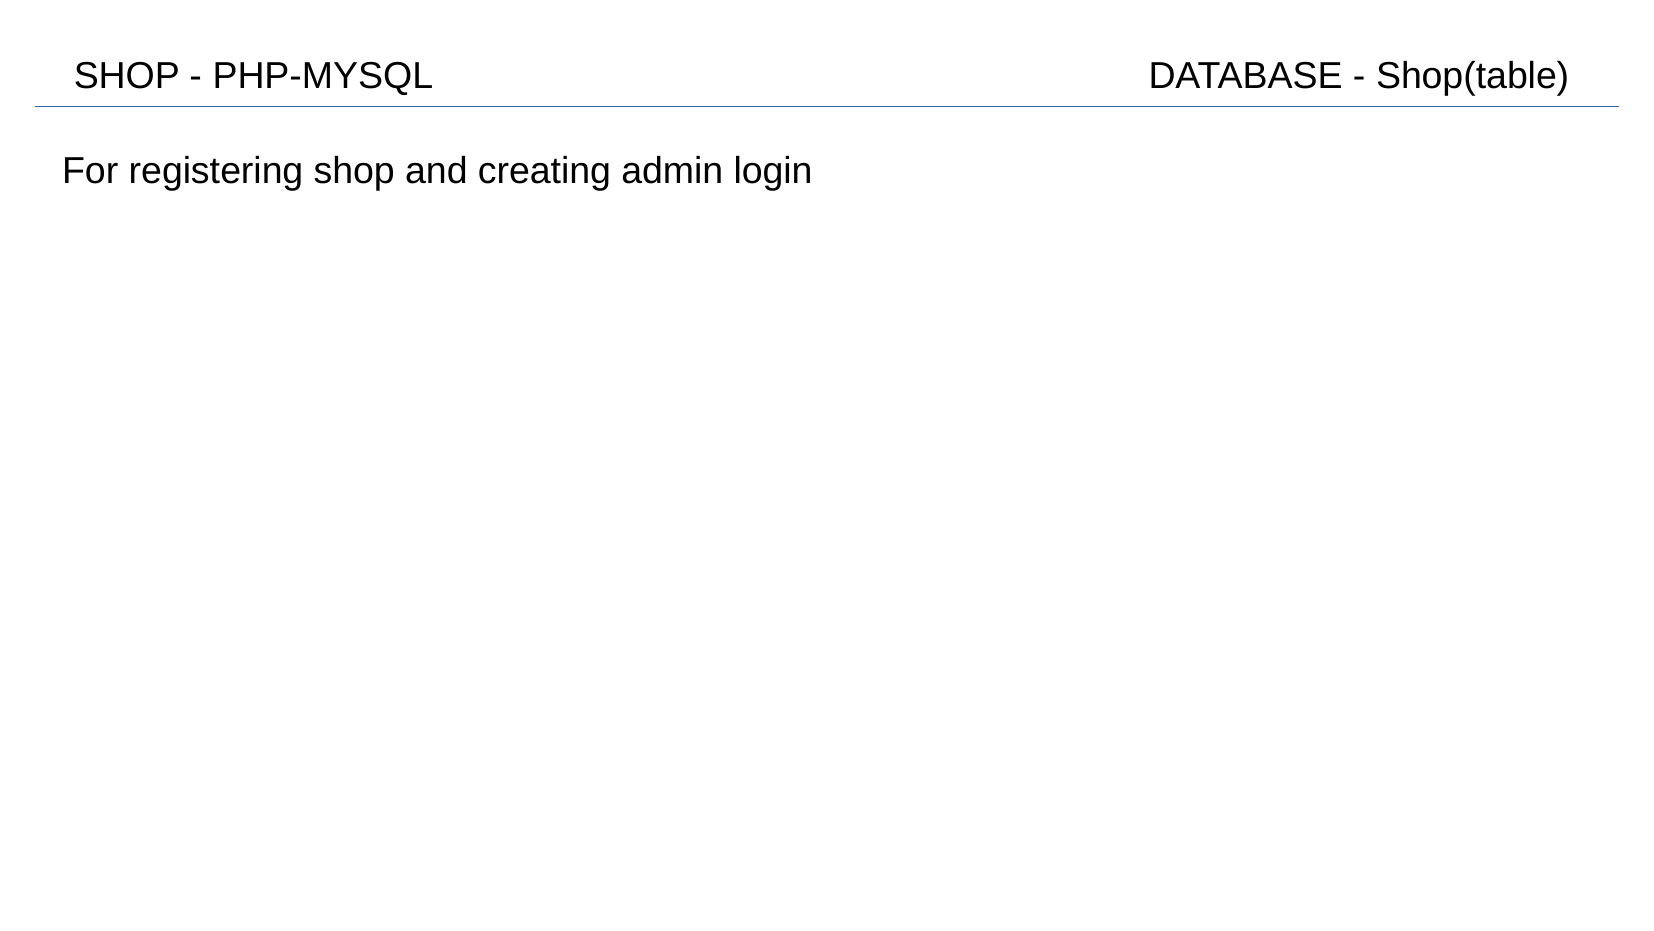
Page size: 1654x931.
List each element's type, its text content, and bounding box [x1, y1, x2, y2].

text_box SHOP - PHP-MYSQL [59, 47, 449, 106]
text_box DATABASE - Shop(table) [1133, 47, 1607, 105]
text_box For registering shop and creating admin login [47, 141, 828, 199]
